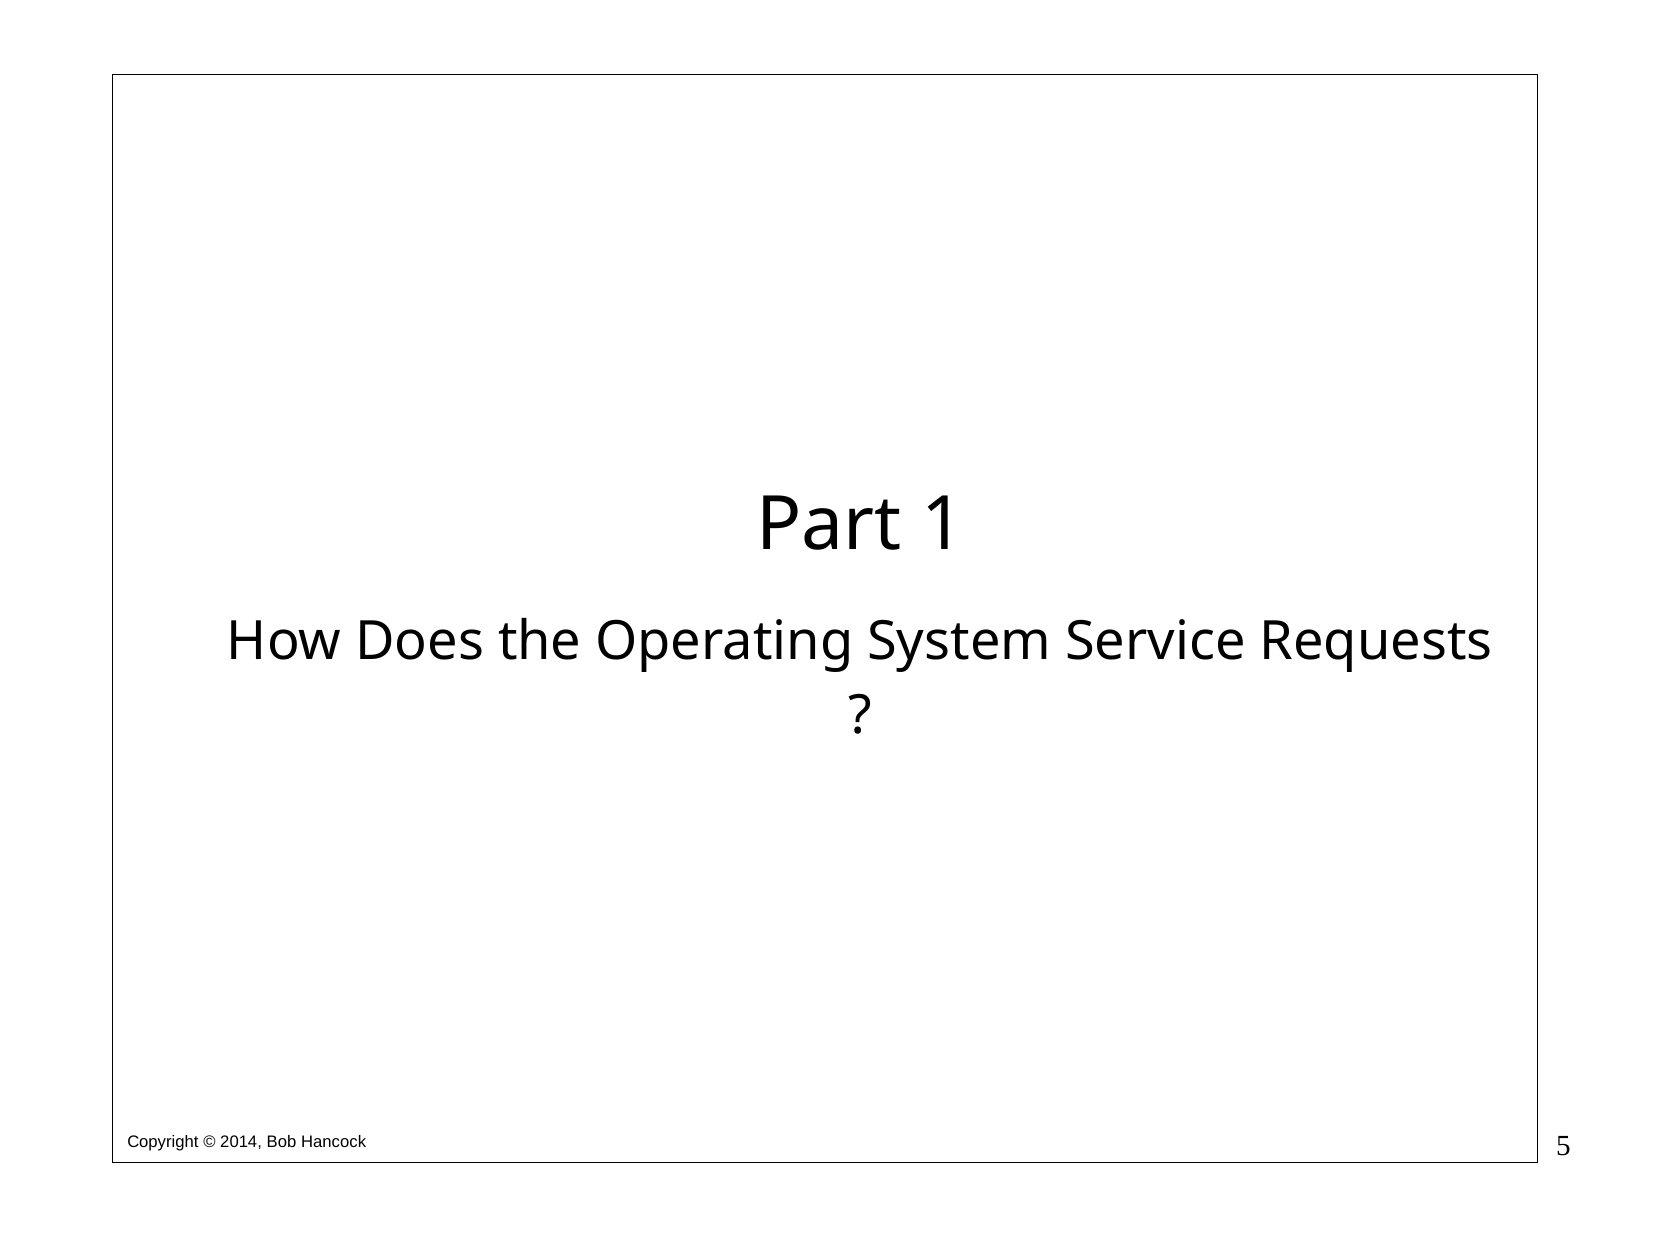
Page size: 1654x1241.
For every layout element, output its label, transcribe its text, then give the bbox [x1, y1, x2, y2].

text_box Copyright © 2014, Bob Hancock [112, 1125, 382, 1159]
list Part 1 How Does the Operating System Service Requests ? [150, 262, 1501, 1126]
